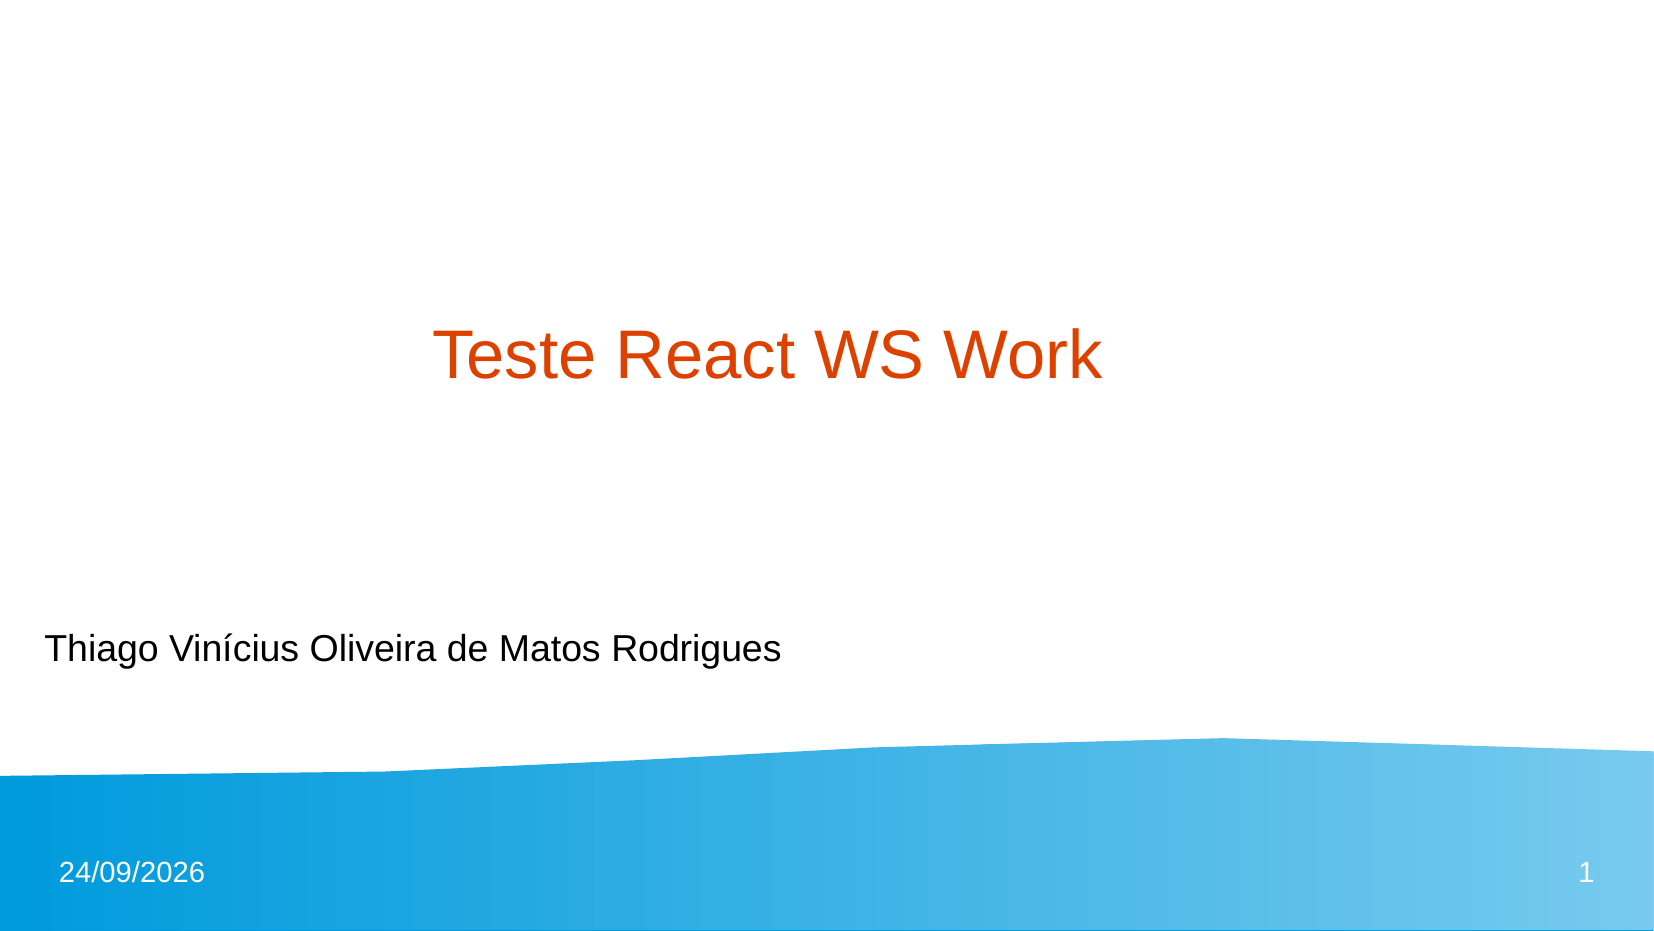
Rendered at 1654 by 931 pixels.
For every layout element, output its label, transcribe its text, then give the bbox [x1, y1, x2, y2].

title Teste React WS Work [29, 265, 1506, 443]
text_box Thiago Vinícius Oliveira de Matos Rodrigues [29, 620, 916, 677]
